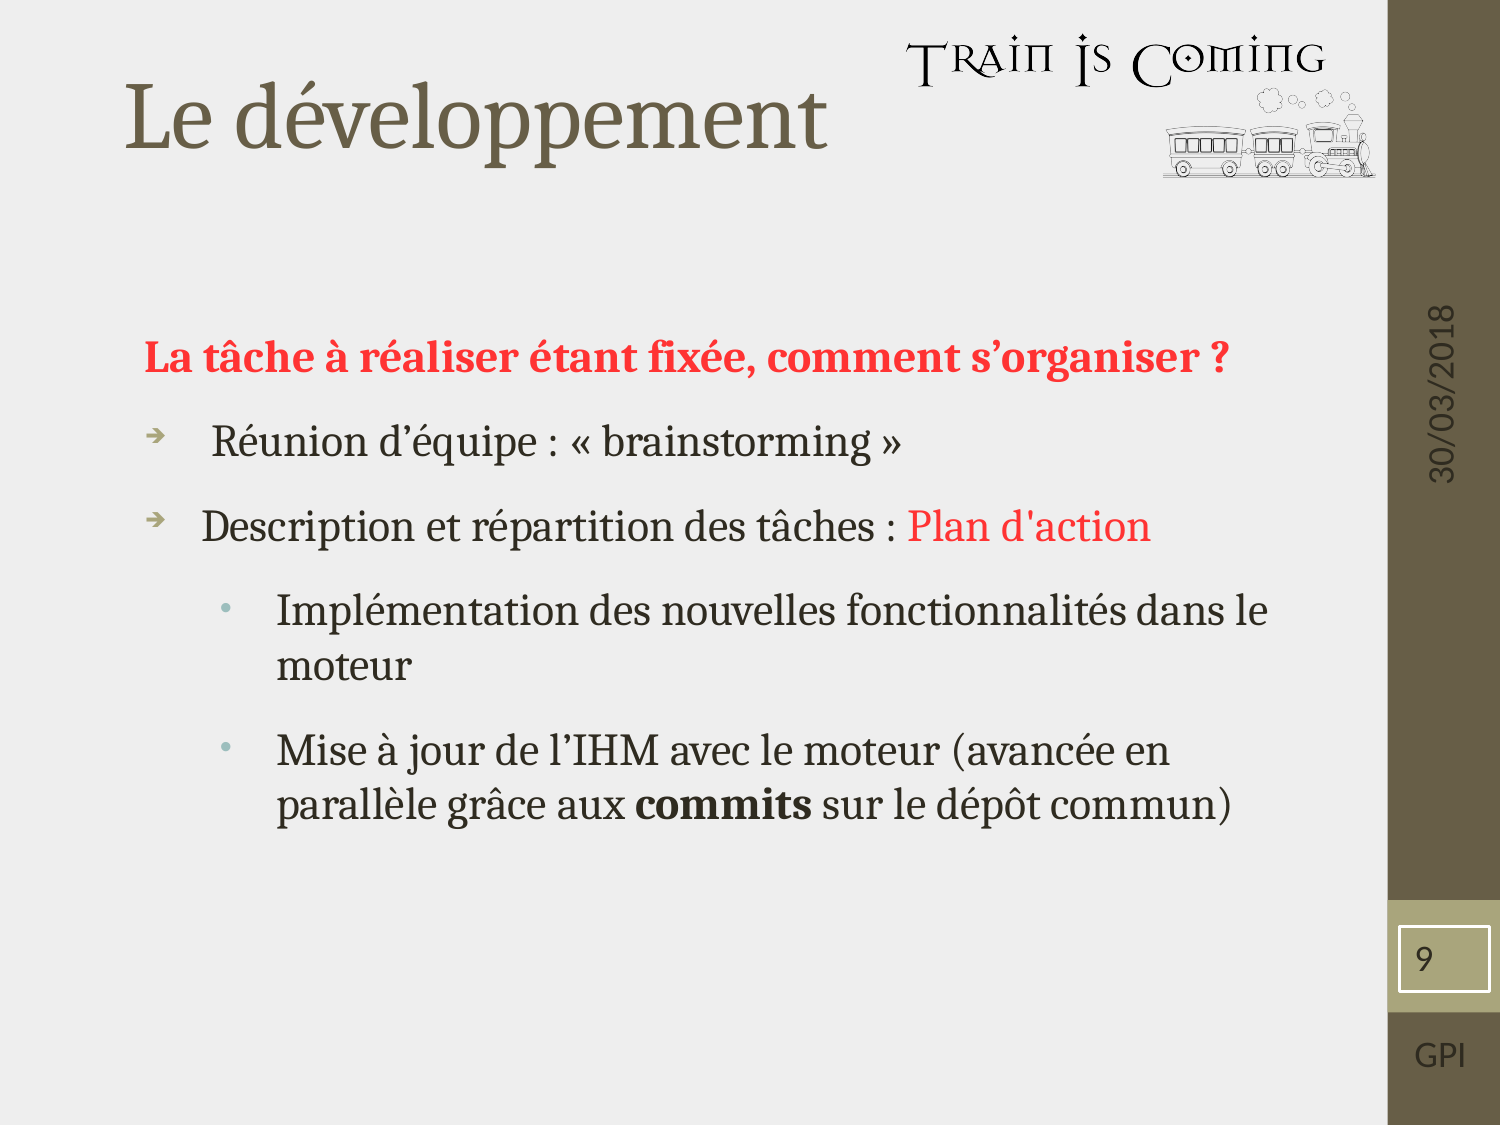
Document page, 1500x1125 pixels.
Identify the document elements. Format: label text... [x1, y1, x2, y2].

title Le développement [108, 45, 1359, 233]
slide_number <numéro> [1399, 926, 1490, 992]
list La tâche à réaliser étant fixée, comment s’organiser ? Réunion d’équipe : « brainstorming » Description et répartition des tâches : Plan d'action Implémentation des nouvelles fonctionnalités dans le moteur Mise à jour de l’IHM avec le moteur (avancée en parallèle grâce aux commits sur le dépôt commun) [129, 318, 1312, 981]
text_box GPI [1399, 1023, 1483, 1083]
picture [897, 11, 1376, 191]
slide_number 30/03/2018 [1408, 100, 1469, 501]
